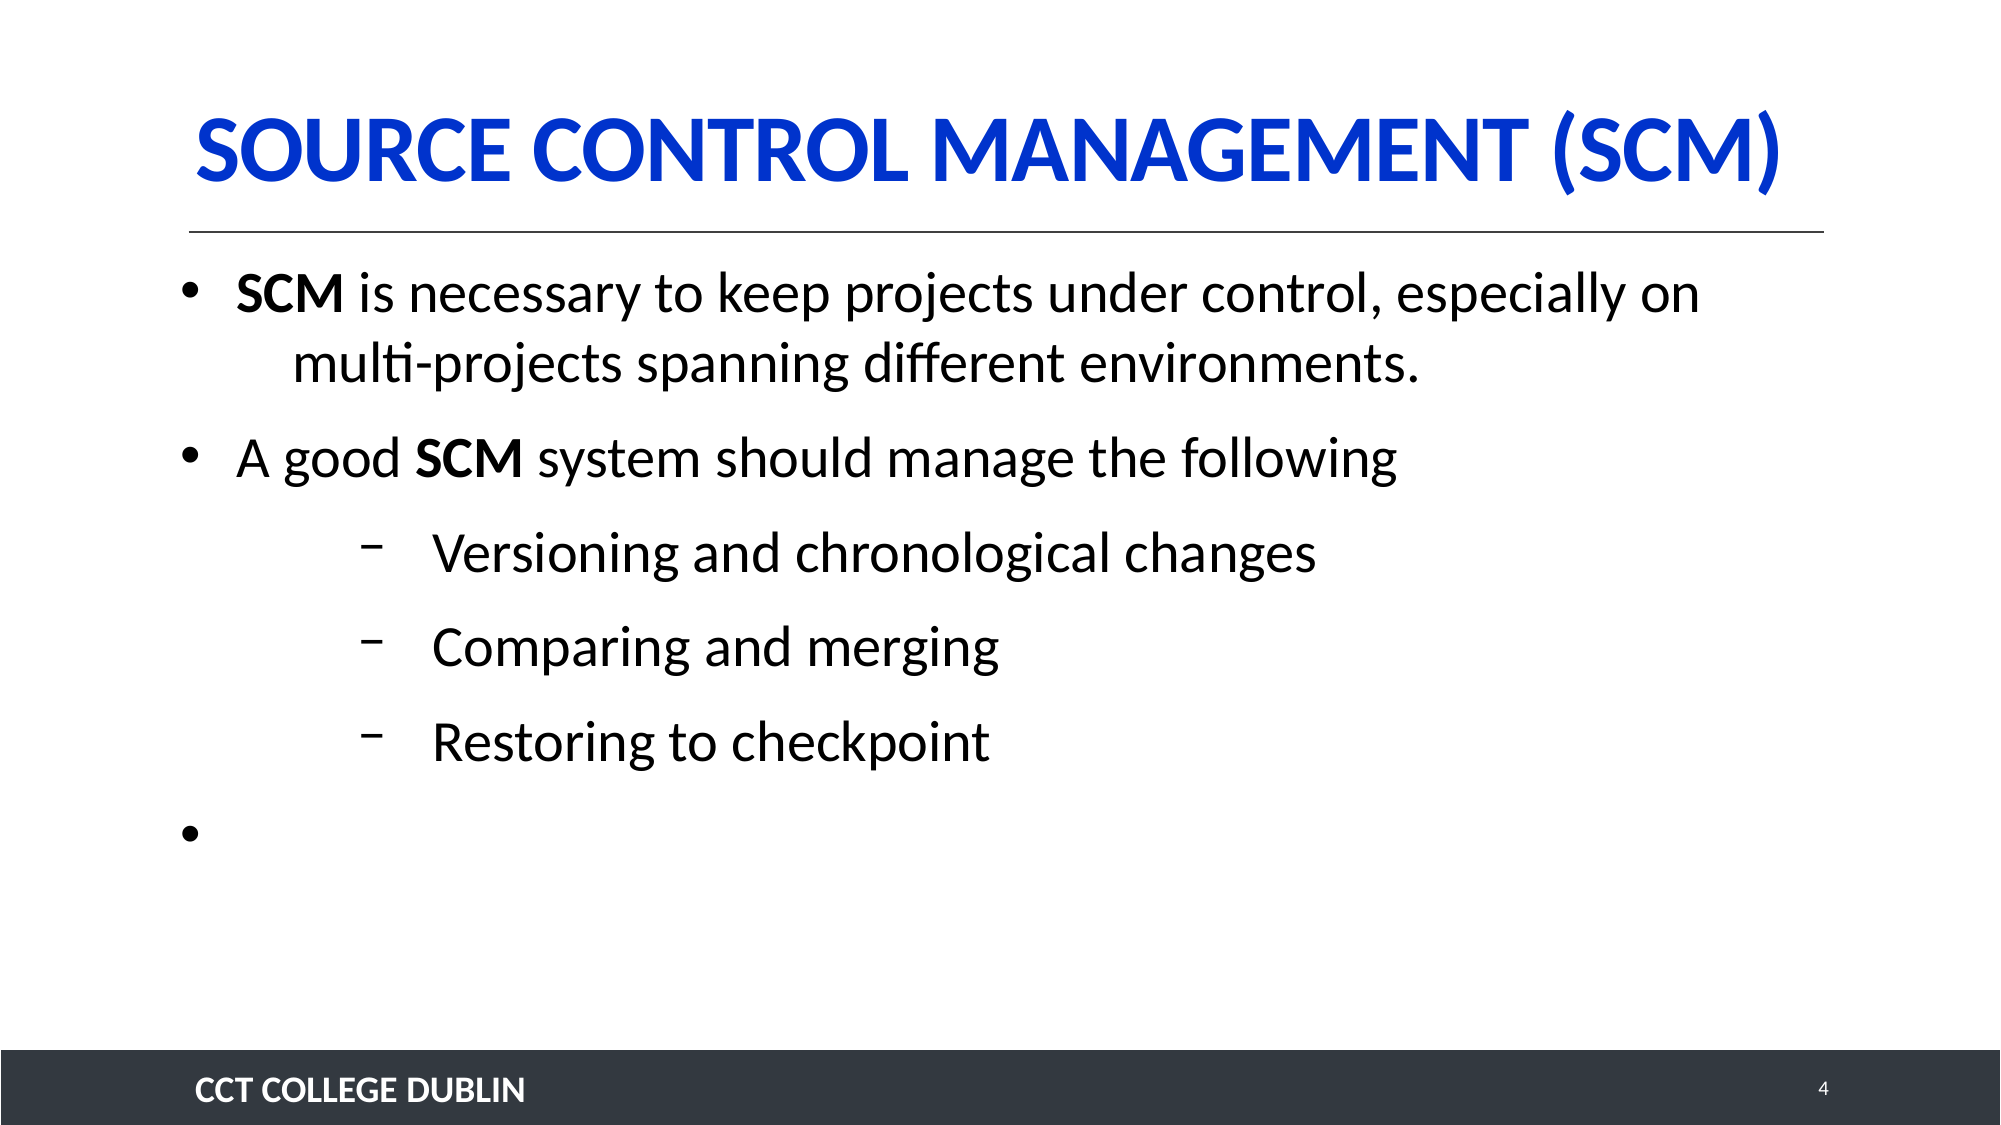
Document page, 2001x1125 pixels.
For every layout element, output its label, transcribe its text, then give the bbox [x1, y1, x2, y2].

text_box CCT COLLEGE DUBLIN [180, 1057, 1299, 1118]
list SCM is necessary to keep projects under control, especially on multi-projects spanning different environments. A good SCM system should manage the following Versioning and chronological changes Comparing and merging Restoring to checkpoint [180, 246, 1831, 1043]
title SOURCE CONTROL MANAGEMENT (SCM) [180, 7, 1831, 211]
text_box [1803, 1057, 1932, 1118]
